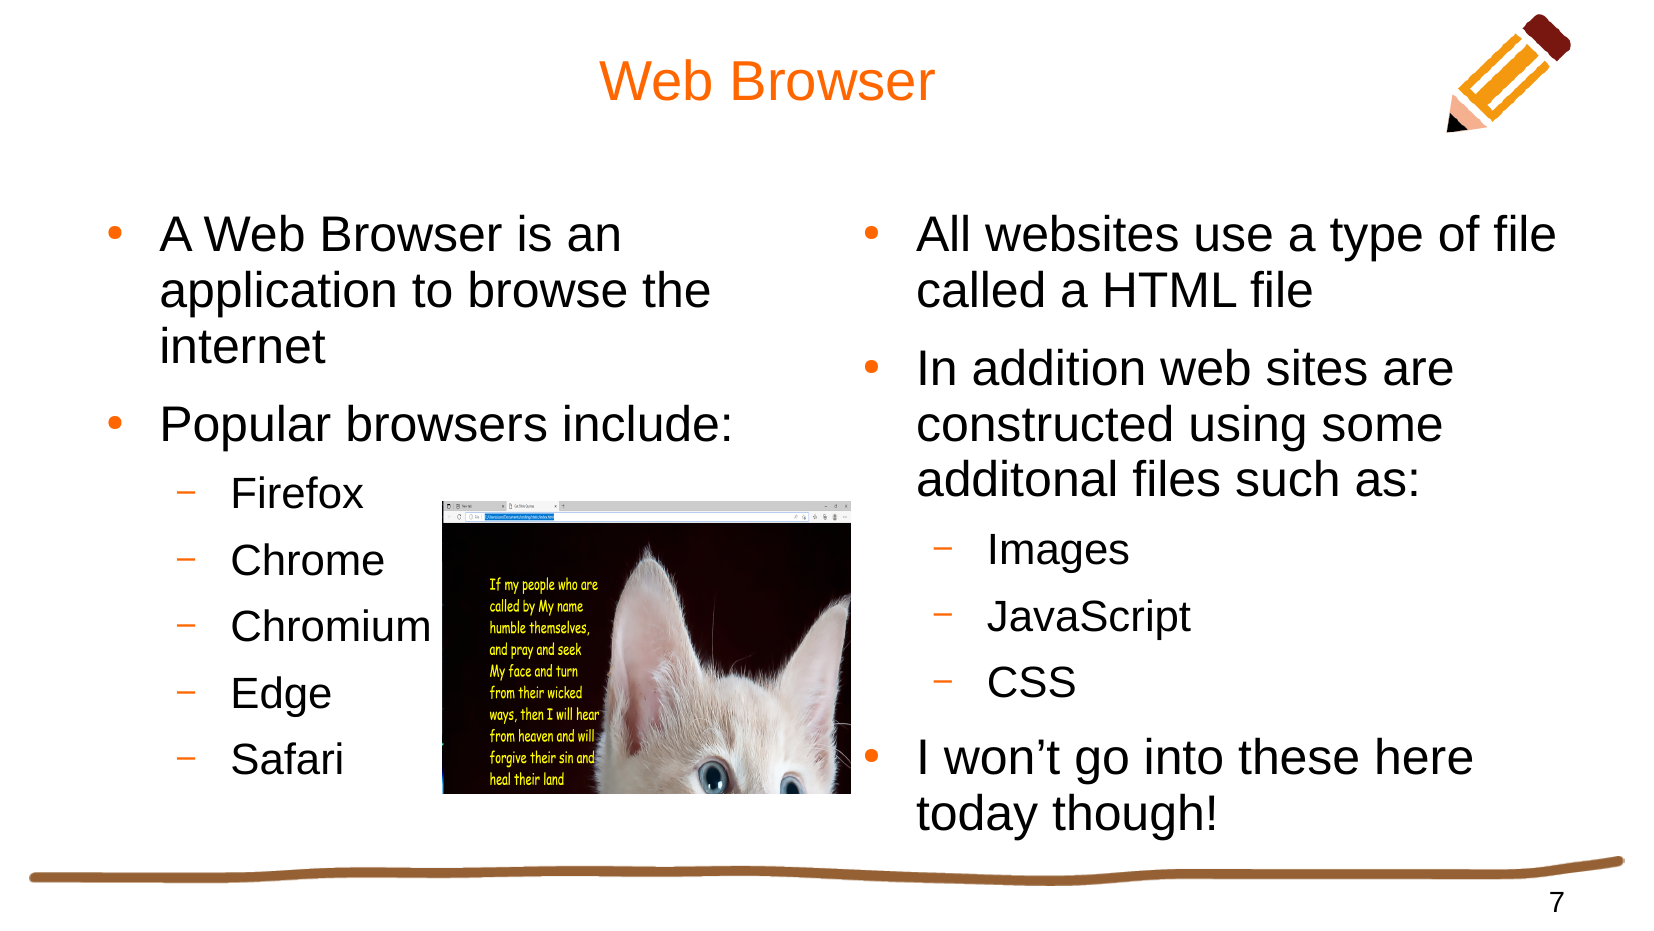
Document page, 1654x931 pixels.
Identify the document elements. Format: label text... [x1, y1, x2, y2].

picture [29, 856, 1625, 886]
picture [1446, 14, 1571, 133]
picture [442, 501, 851, 794]
list All websites use a type of file called a HTML file In addition web sites are constructed using some additonal files such as: Images JavaScript CSS I won’t go into these here today though! [845, 206, 1566, 857]
list A Web Browser is an application to browse the internet Popular browsers include: Firefox Chrome Chromium Edge Safari [88, 206, 809, 857]
title Web Browser [88, 29, 1447, 133]
